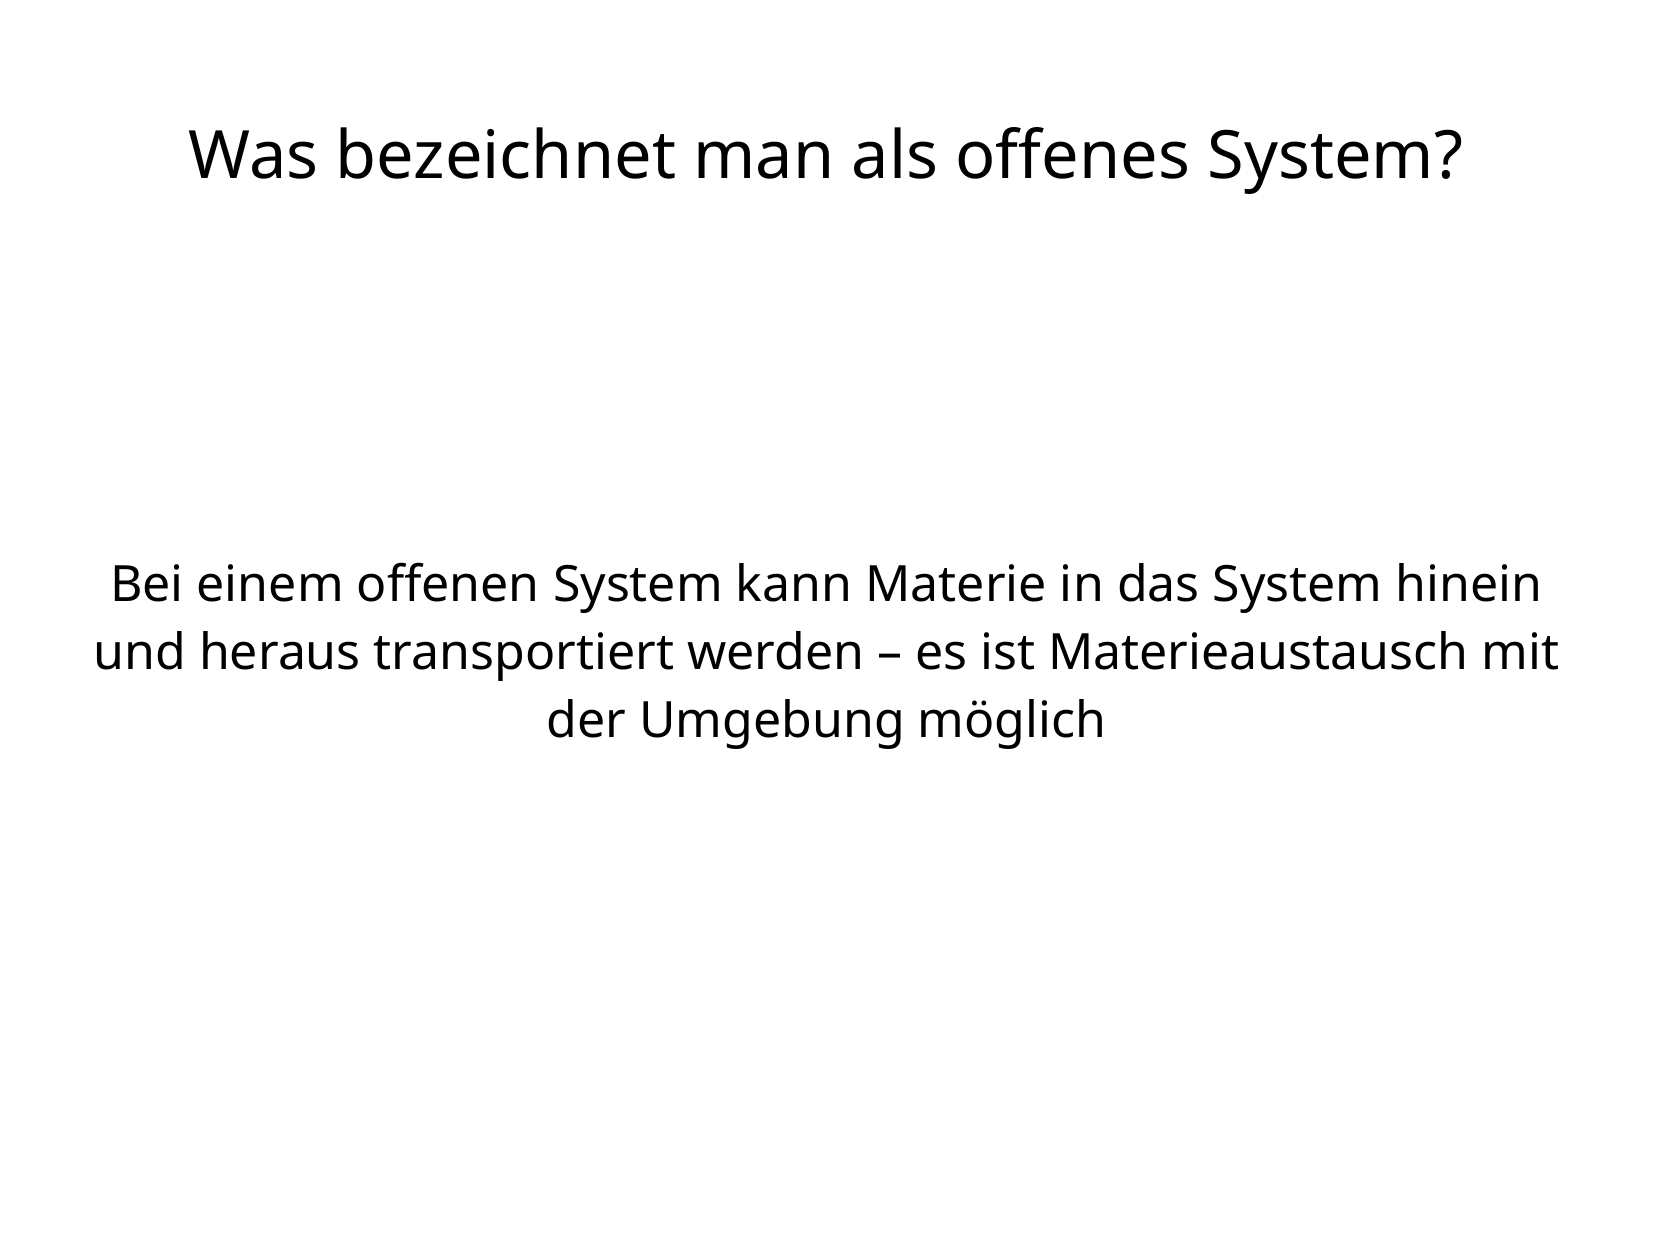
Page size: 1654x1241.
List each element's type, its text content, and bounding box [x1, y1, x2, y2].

subtitle Bei einem offenen System kann Materie in das System hinein und heraus transportiert werden – es ist Materieaustausch mit der Umgebung möglich [82, 290, 1571, 1010]
title Was bezeichnet man als offenes System? [82, 49, 1571, 257]
